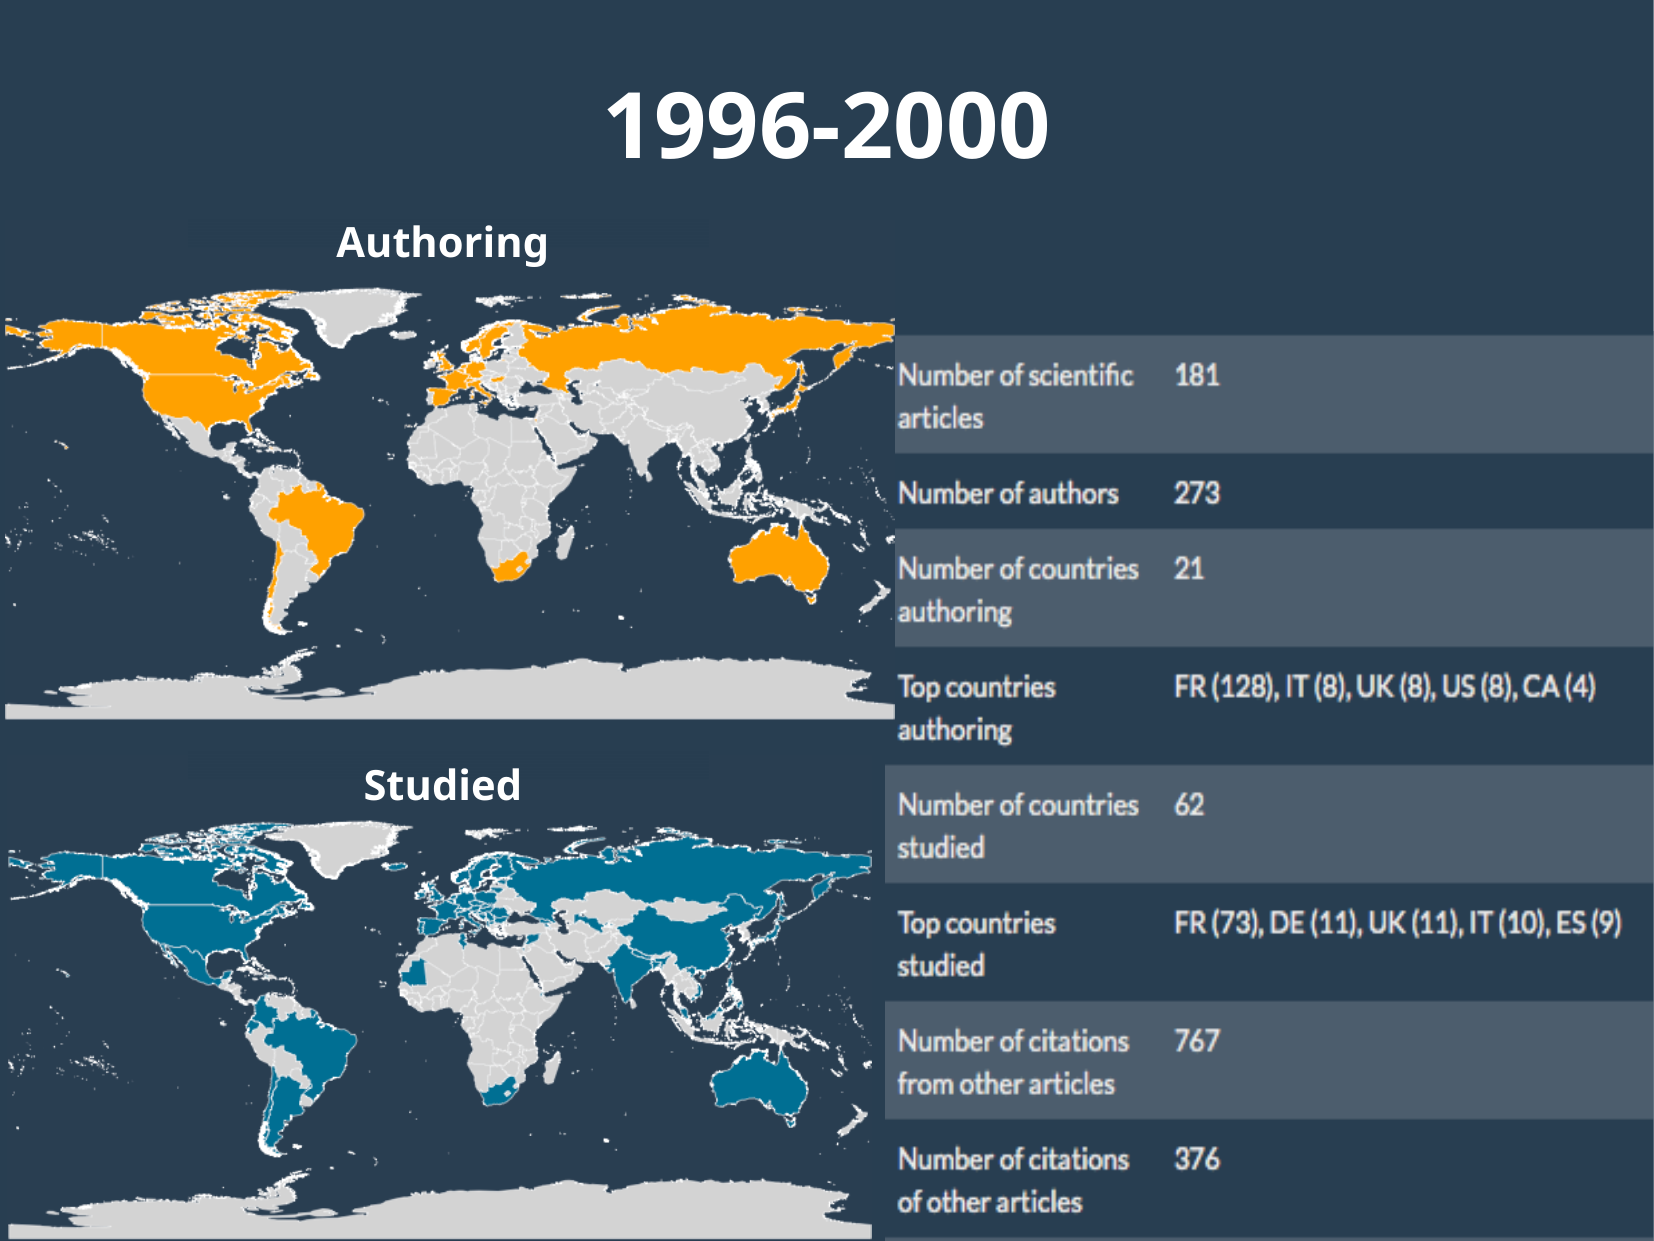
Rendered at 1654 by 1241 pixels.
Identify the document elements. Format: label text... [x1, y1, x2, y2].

title Authoring [283, 203, 603, 279]
title Studied [283, 747, 603, 822]
title 1996-2000 [82, 19, 1571, 227]
picture [0, 0, 1654, 1241]
